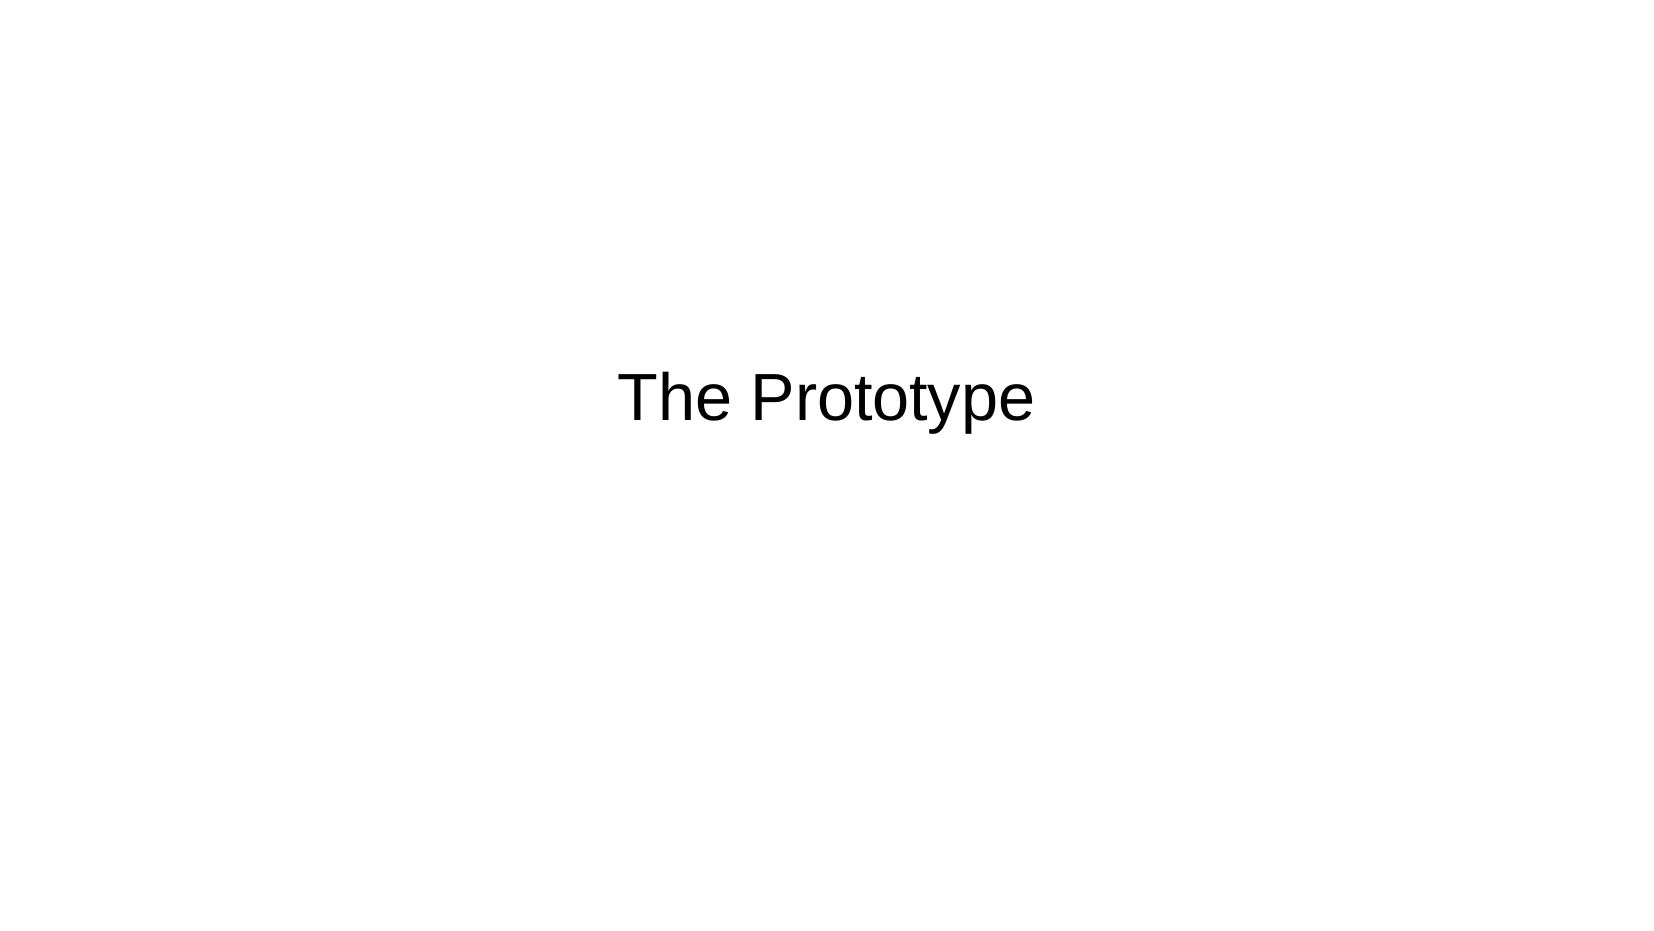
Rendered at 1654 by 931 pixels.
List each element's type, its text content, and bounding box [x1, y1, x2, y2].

subtitle The Prototype [82, 37, 1571, 757]
